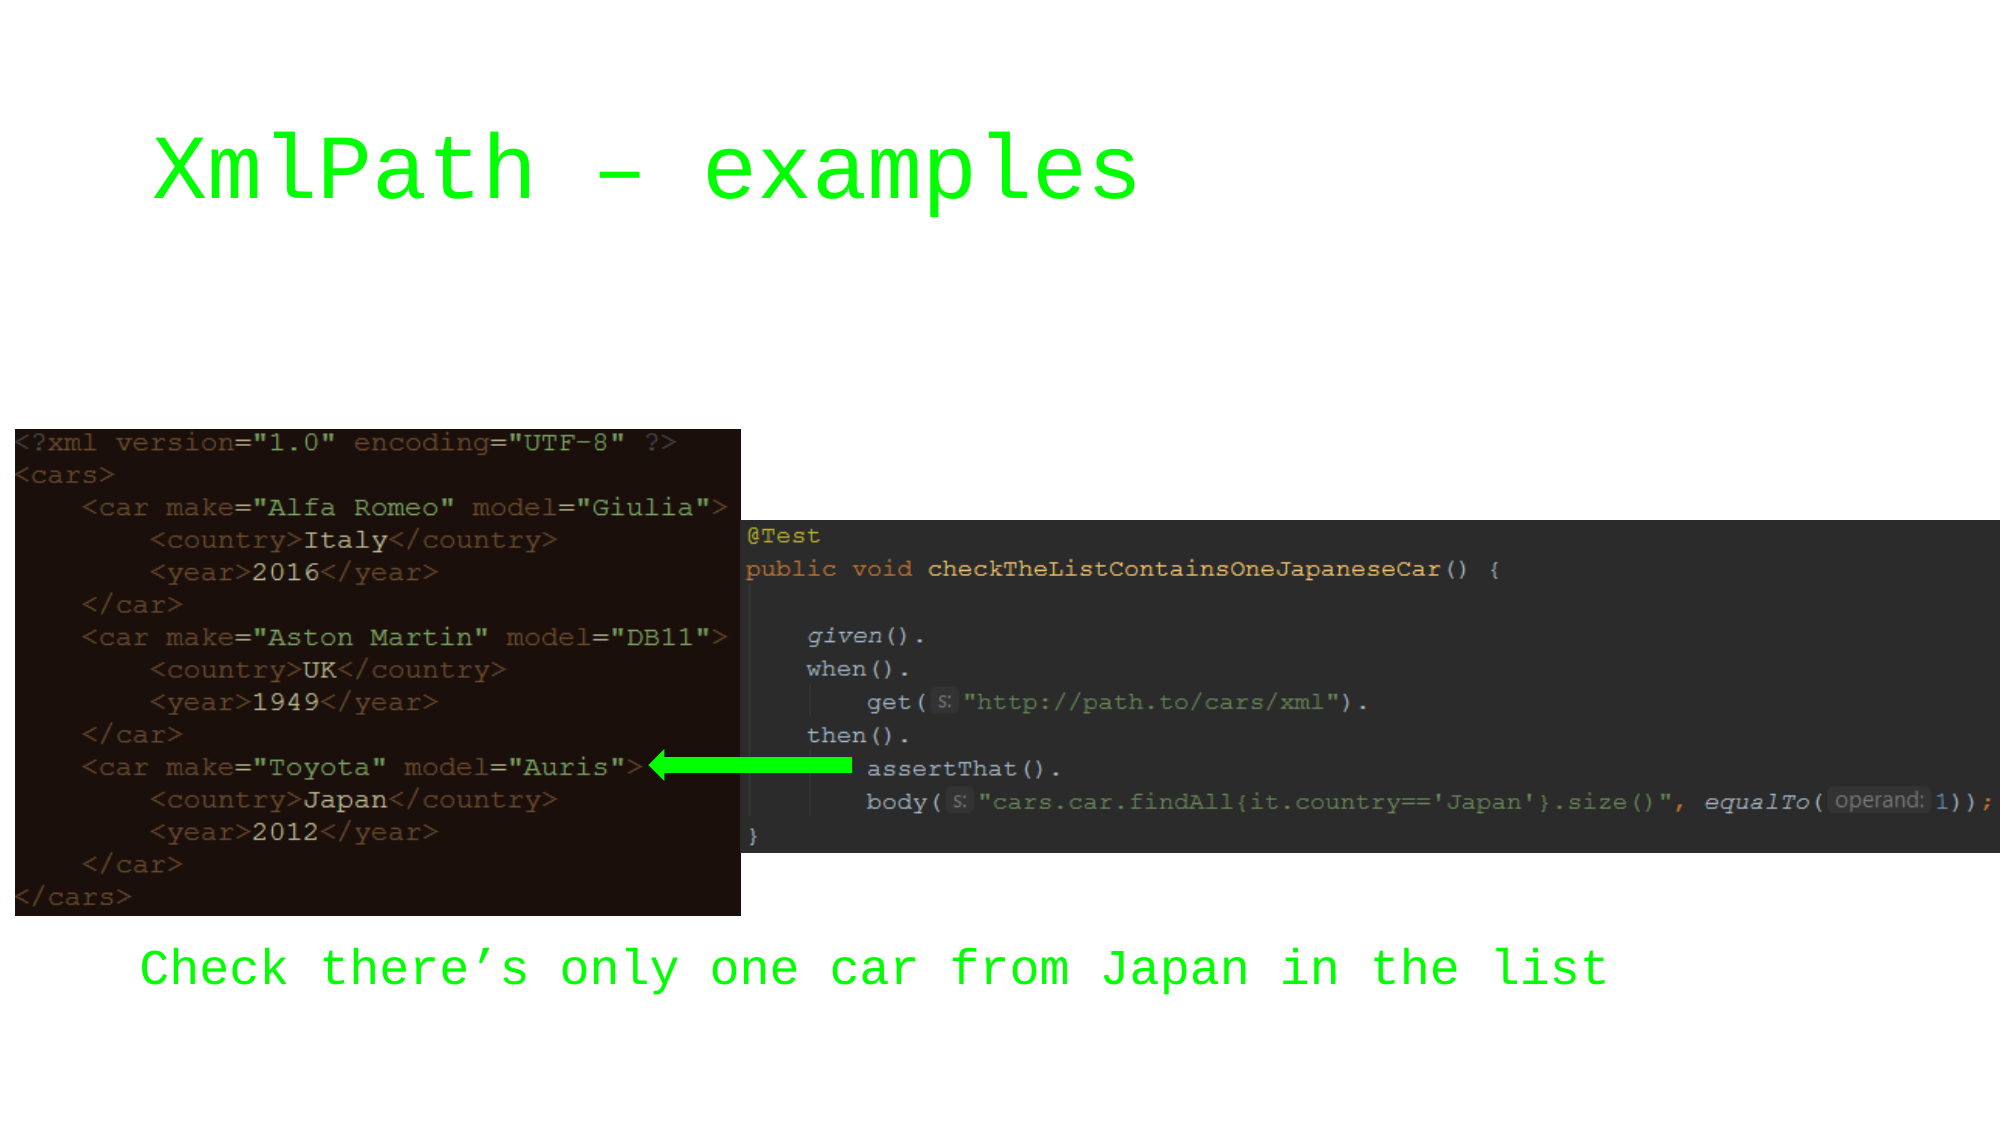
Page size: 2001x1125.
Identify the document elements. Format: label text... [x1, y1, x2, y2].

text_box [649, 751, 852, 779]
picture [15, 429, 2000, 916]
text_box Check there’s only one car from Japan in the list [124, 927, 1917, 1003]
title XmlPath – examples [137, 59, 1863, 278]
